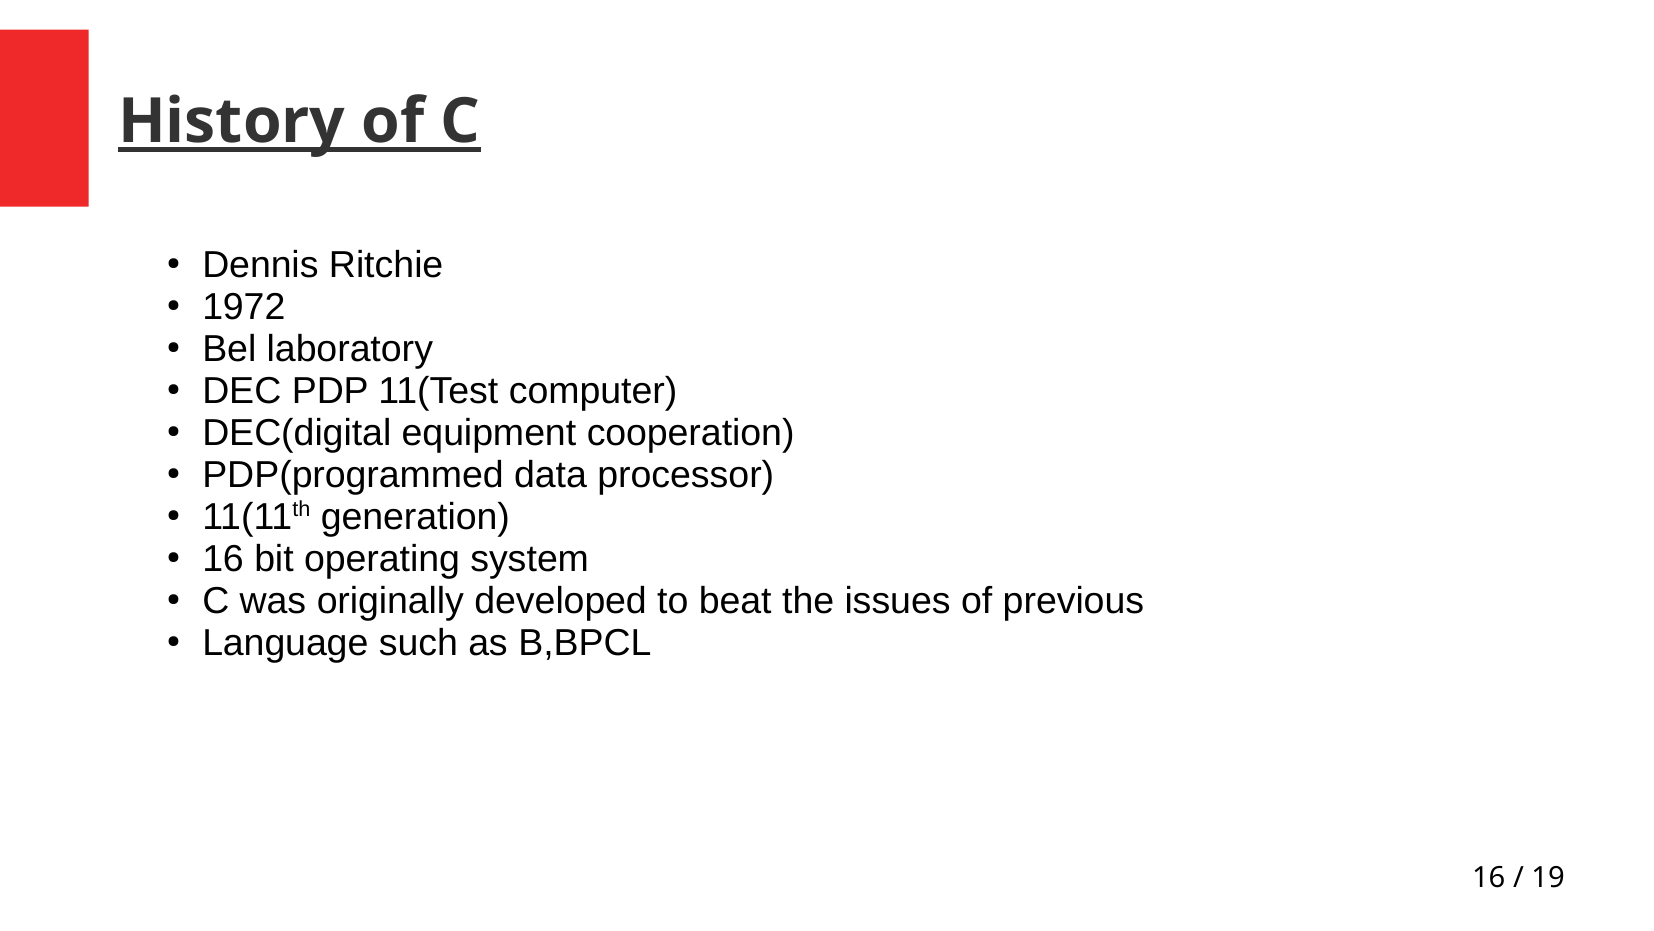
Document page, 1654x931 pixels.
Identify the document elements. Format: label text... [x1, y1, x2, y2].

title History of C [118, 29, 1595, 207]
text_box Dennis Ritchie 1972 Bel laboratory DEC PDP 11(Test computer) DEC(digital equipment cooperation) PDP(programmed data processor) 11(11th generation) 16 bit operating system C was originally developed to beat the issues of previous Language such as B,BPCL [152, 236, 1182, 768]
